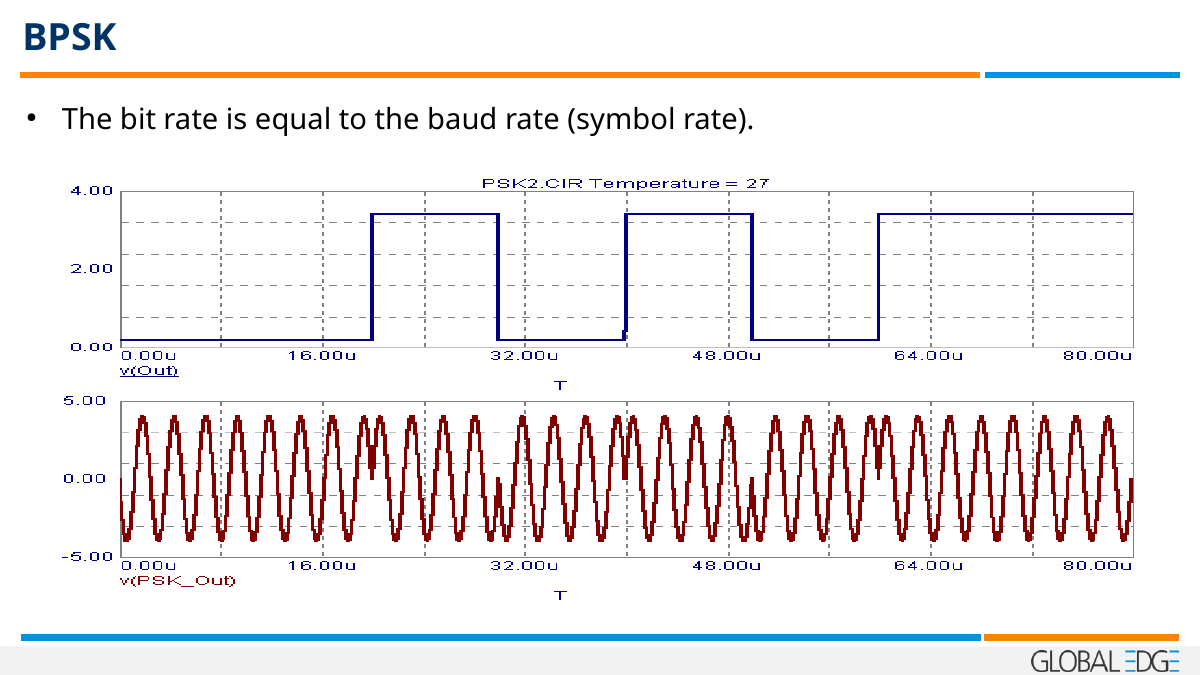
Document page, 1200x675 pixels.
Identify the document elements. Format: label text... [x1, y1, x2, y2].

title BPSK [12, 9, 1088, 63]
picture [1031, 650, 1179, 672]
picture [59, 177, 1146, 603]
text_box The bit rate is equal to the baud rate (symbol rate). [11, 91, 1087, 144]
